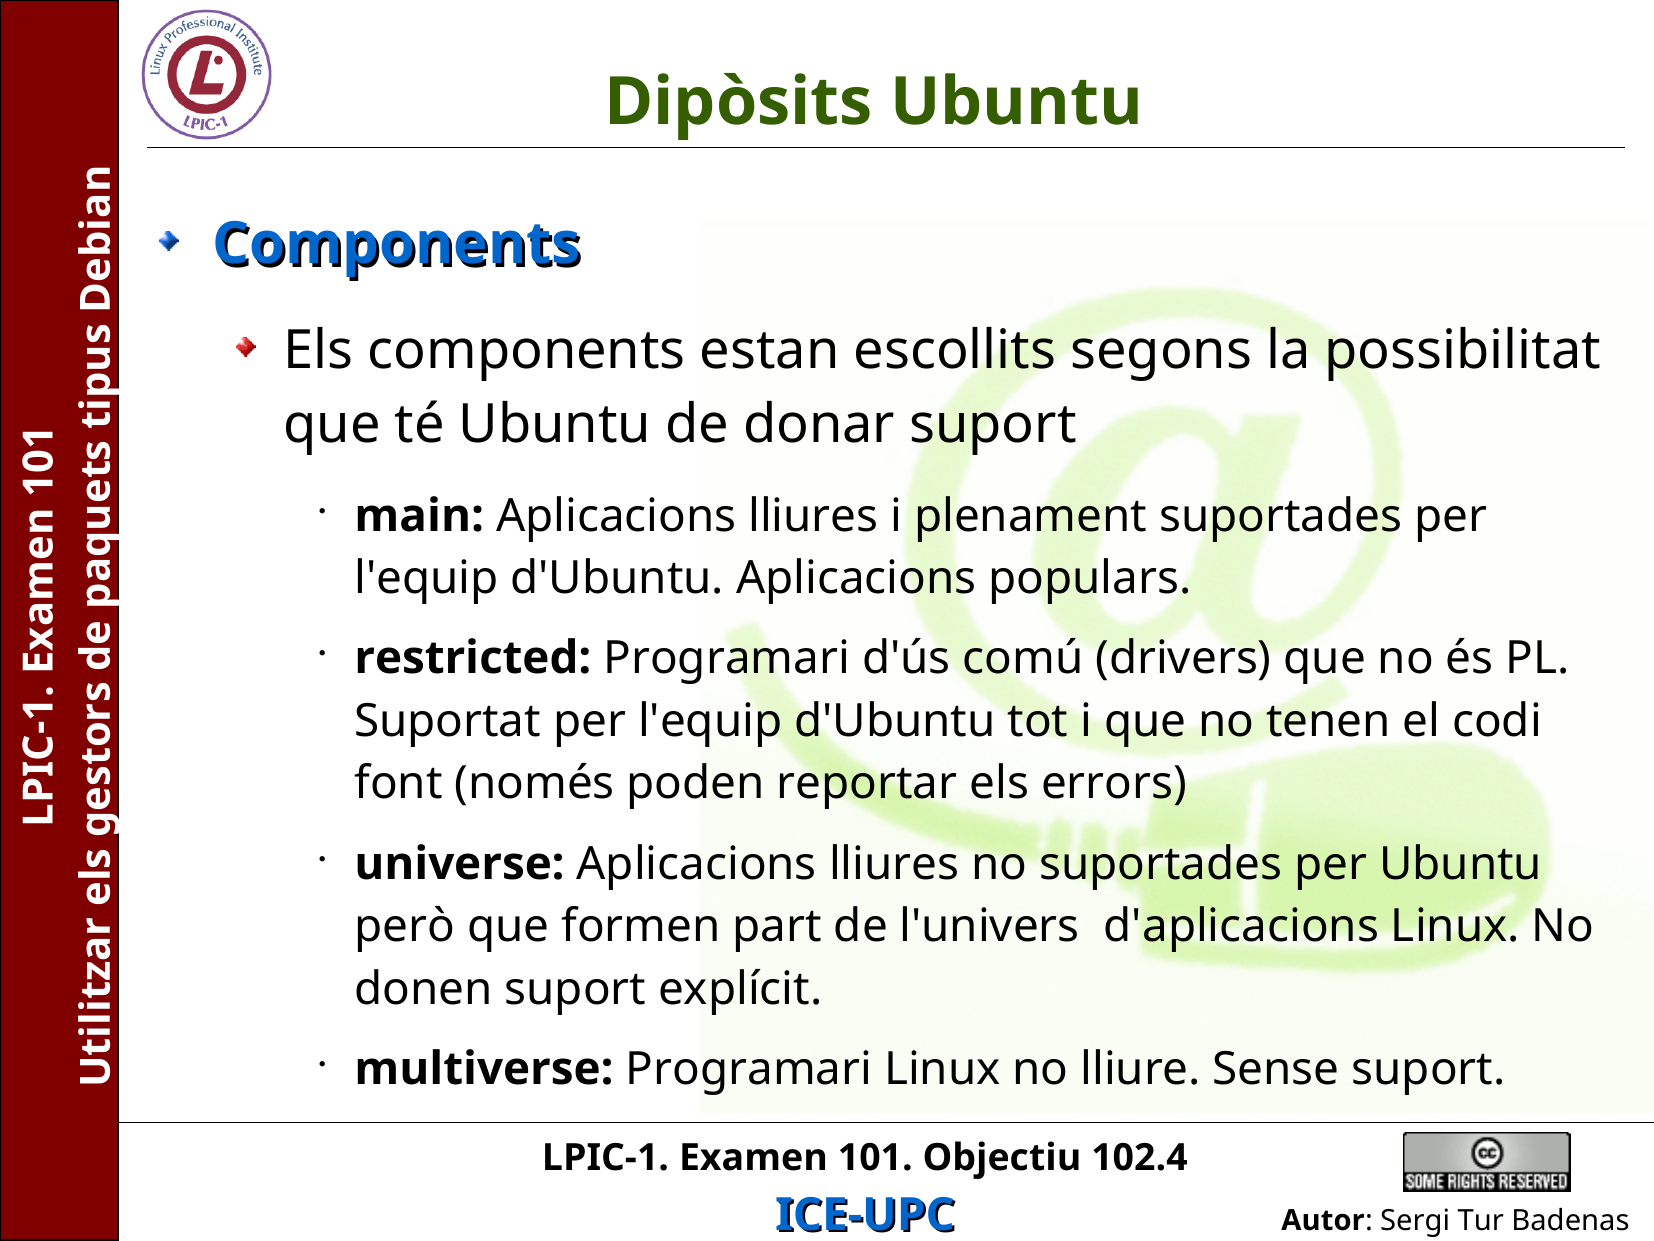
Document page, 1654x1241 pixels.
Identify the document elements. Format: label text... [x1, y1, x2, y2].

title Dipòsits Ubuntu [129, 49, 1619, 148]
picture [1244, 1062, 1256, 1069]
picture [1409, 1062, 1422, 1081]
picture [956, 1061, 968, 1081]
picture [821, 1072, 833, 1081]
picture [1320, 1062, 1332, 1069]
picture [135, 5, 277, 49]
picture [1403, 1132, 1571, 1192]
picture [983, 1061, 993, 1068]
picture [1123, 1061, 1135, 1081]
picture [1381, 1061, 1393, 1081]
picture [753, 1072, 765, 1081]
picture [1047, 1062, 1061, 1081]
picture [707, 1062, 720, 1081]
picture [700, 217, 1654, 1113]
picture [1437, 1062, 1451, 1081]
list Components Els components estan escollits segons la possibilitat que té Ubuntu de donar suport main: Aplicacions lliures i plenament suportades per l'equip d'Ubuntu. Aplicacions populars. restricted: Programari d'ús comú (drivers) que no és PL. Suportat per l'equip d'Ubuntu tot i que no tenen el codi font (només poden reportar els errors) universe: Aplicacions lliures no suportades per Ubuntu però que formen part de l'univers d'aplicacions Linux. No donen suport explícit. multiverse: Programari Linux no lliure. Sense suport. [141, 201, 1630, 1061]
picture [1169, 1062, 1181, 1069]
